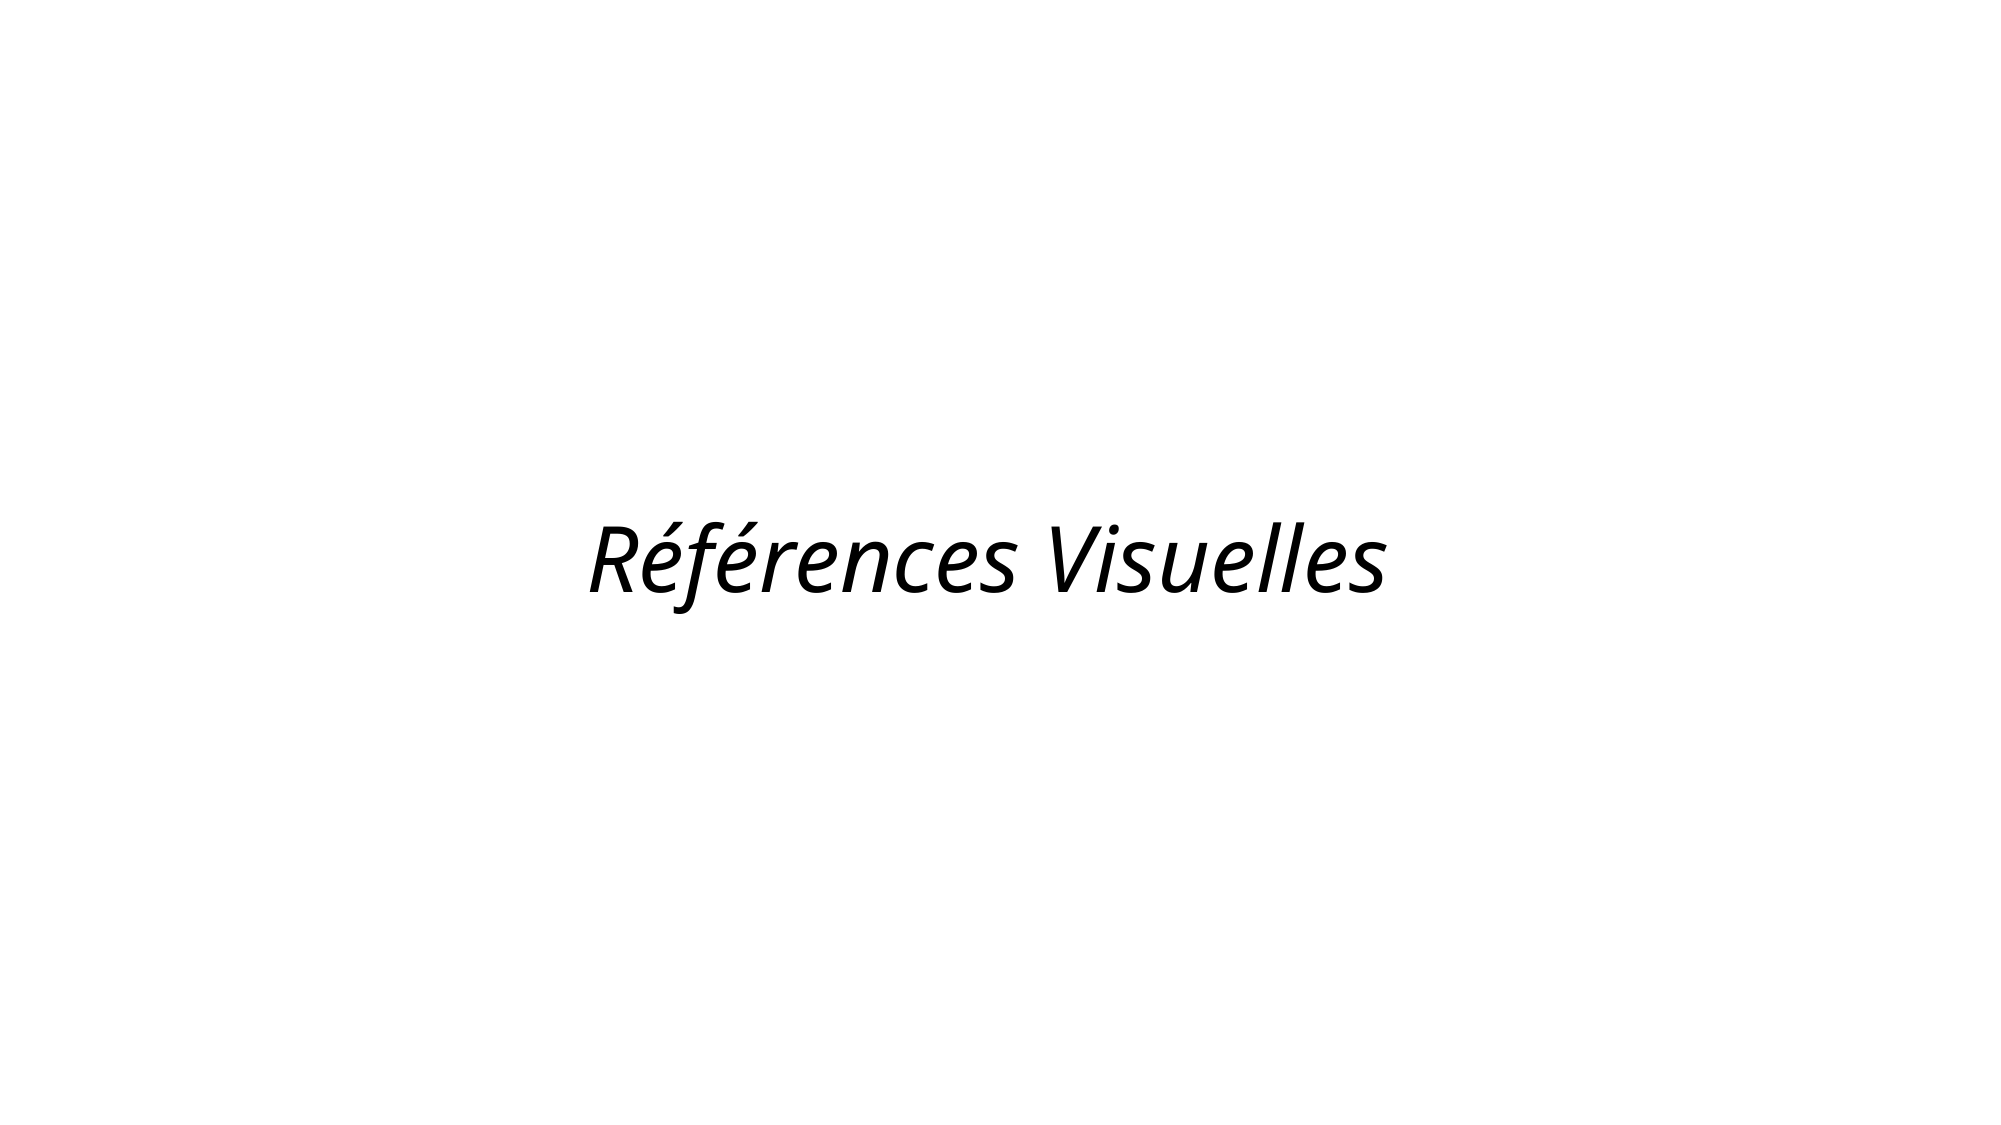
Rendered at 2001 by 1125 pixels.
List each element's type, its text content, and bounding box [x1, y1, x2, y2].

title Références Visuelles [137, 453, 1863, 672]
